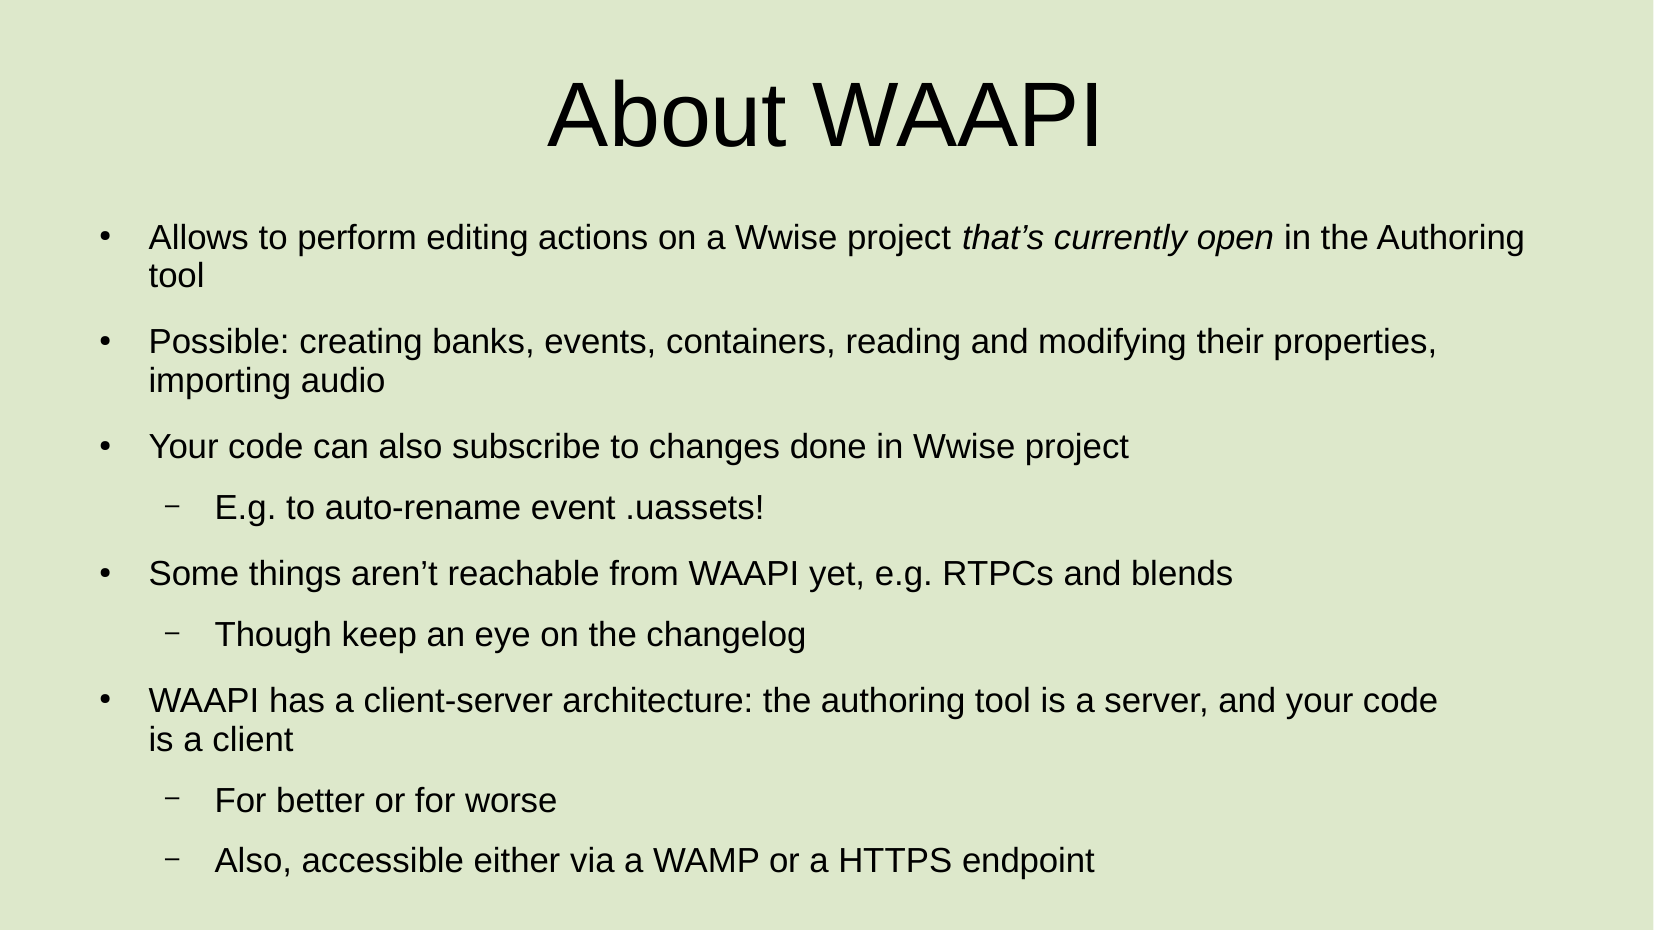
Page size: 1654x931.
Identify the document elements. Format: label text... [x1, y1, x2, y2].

title About WAAPI [82, 37, 1571, 193]
list Allows to perform editing actions on a Wwise project that’s currently open in the Authoring tool Possible: creating banks, events, containers, reading and modifying their properties, importing audio Your code can also subscribe to changes done in Wwise project E.g. to auto-rename event .uassets! Some things aren’t reachable from WAAPI yet, e.g. RTPCs and blends Though keep an eye on the changelog WAAPI has a client-server architecture: the authoring tool is a server, and your code is a client For better or for worse Also, accessible either via a WAMP or a HTTPS endpoint [82, 217, 1571, 886]
